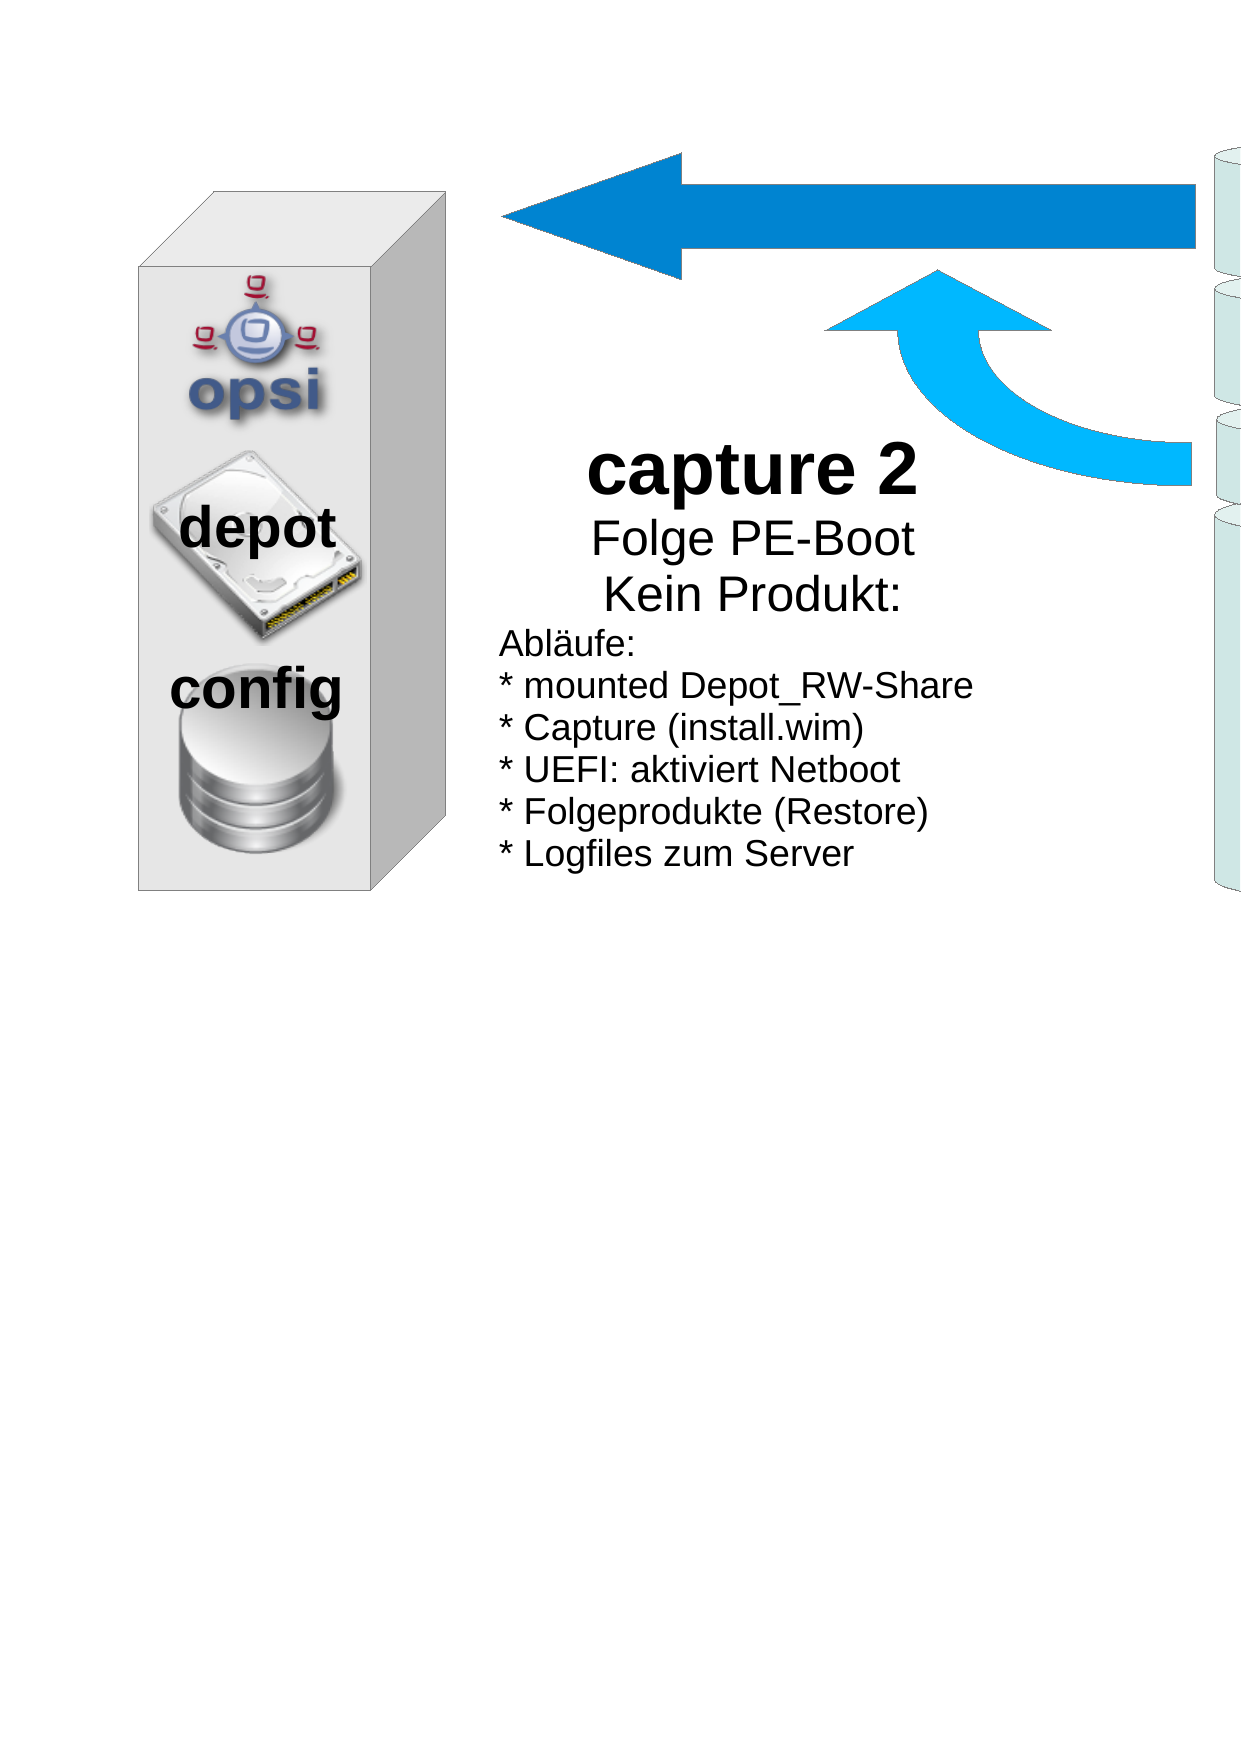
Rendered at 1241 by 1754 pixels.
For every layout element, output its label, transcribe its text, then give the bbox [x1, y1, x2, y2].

text_box [501, 152, 1196, 280]
picture [163, 264, 346, 440]
text_box Backup [1214, 516, 1241, 892]
text_box Data [1214, 289, 1241, 406]
text_box WinPE [1216, 420, 1241, 505]
text_box [824, 269, 1192, 486]
text_box [138, 191, 446, 891]
text_box capture 2 Folge PE-Boot Kein Produkt: Abläufe: * mounted Depot_RW-Share * Capture (install.wim) * UEFI: aktiviert Netboot * Folgeprodukte (Restore) * Logfiles zum Server [484, 419, 1022, 924]
text_box System [1214, 157, 1241, 277]
picture [143, 655, 371, 861]
picture [149, 450, 367, 646]
text_box [111, 176, 419, 203]
